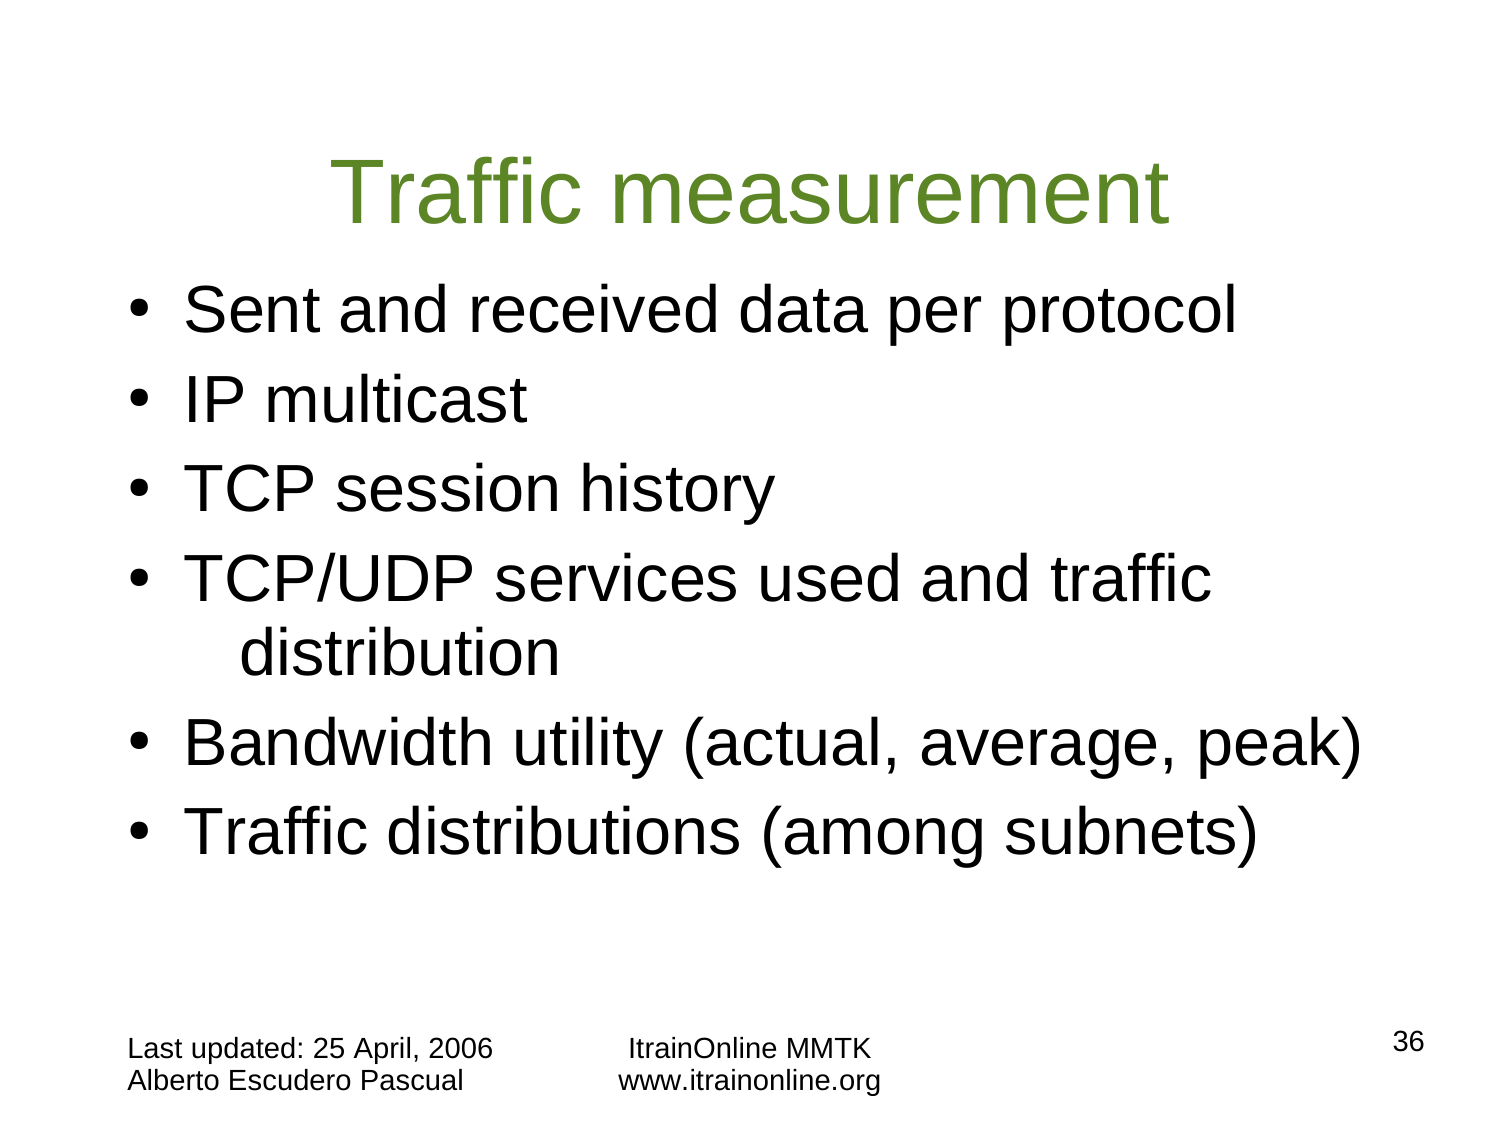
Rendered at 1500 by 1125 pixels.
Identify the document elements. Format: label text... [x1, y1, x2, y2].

text_box Traffic measurement [112, 100, 1388, 288]
text_box Sent and received data per protocol IP multicast TCP session history TCP/UDP services used and traffic distribution Bandwidth utility (actual, average, peak) Traffic distributions (among subnets) [112, 288, 1388, 933]
